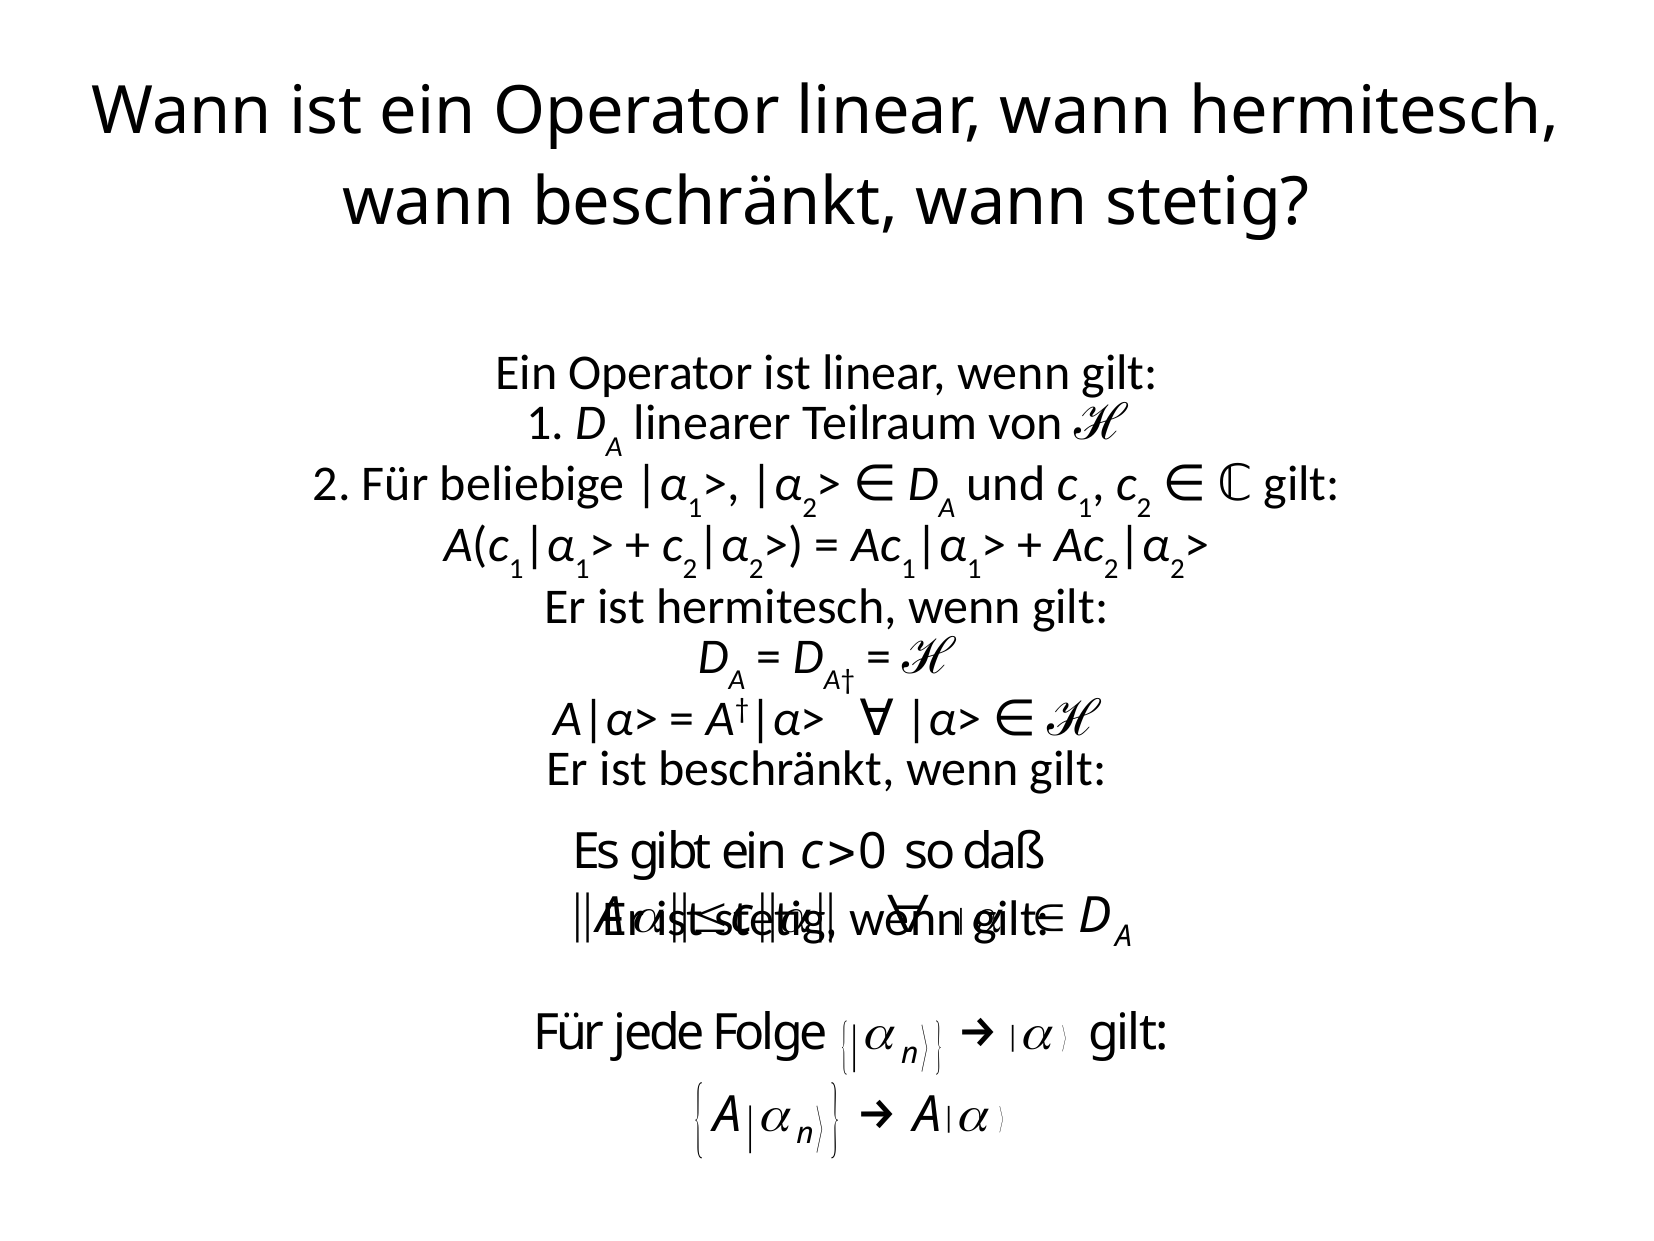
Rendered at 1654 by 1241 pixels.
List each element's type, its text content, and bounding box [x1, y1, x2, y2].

chart [527, 1002, 1174, 1159]
chart [561, 821, 1139, 955]
subtitle Ein Operator ist linear, wenn gilt: 1. DA linearer Teilraum von ℋ 2. Für beliebige |α1>, |α2> ∈ DA und c1, c2 ∈ ℂ gilt: A(c1|α1> + c2|α2>) = Ac1|α1> + Ac2|α2> Er ist hermitesch, wenn gilt: DA = DA† = ℋ A|α> = A†|α> ∀ |α> ∈ ℋ Er ist beschränkt, wenn gilt: Er ist stetig, wenn gilt: [82, 290, 1571, 1010]
title Wann ist ein Operator linear, wann hermitesch, wann beschränkt, wann stetig? [82, 49, 1571, 257]
